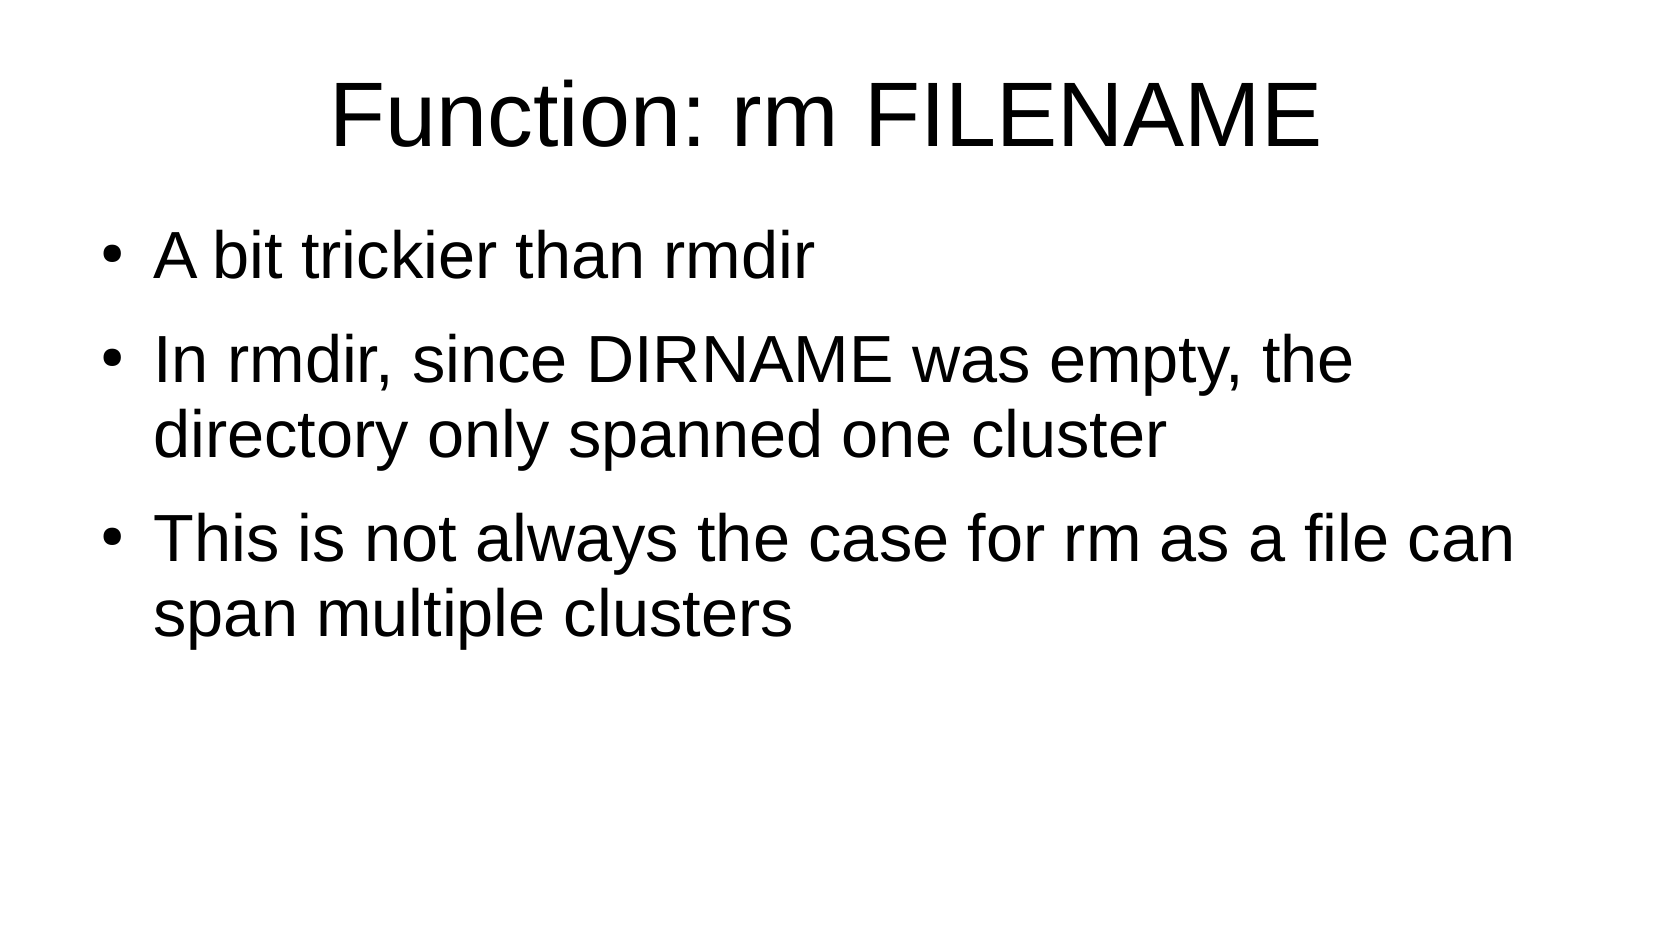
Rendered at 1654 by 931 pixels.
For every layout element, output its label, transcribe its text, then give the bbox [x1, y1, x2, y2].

title Function: rm FILENAME [82, 37, 1571, 193]
list A bit trickier than rmdir In rmdir, since DIRNAME was empty, the directory only spanned one cluster This is not always the case for rm as a file can span multiple clusters [82, 217, 1571, 758]
